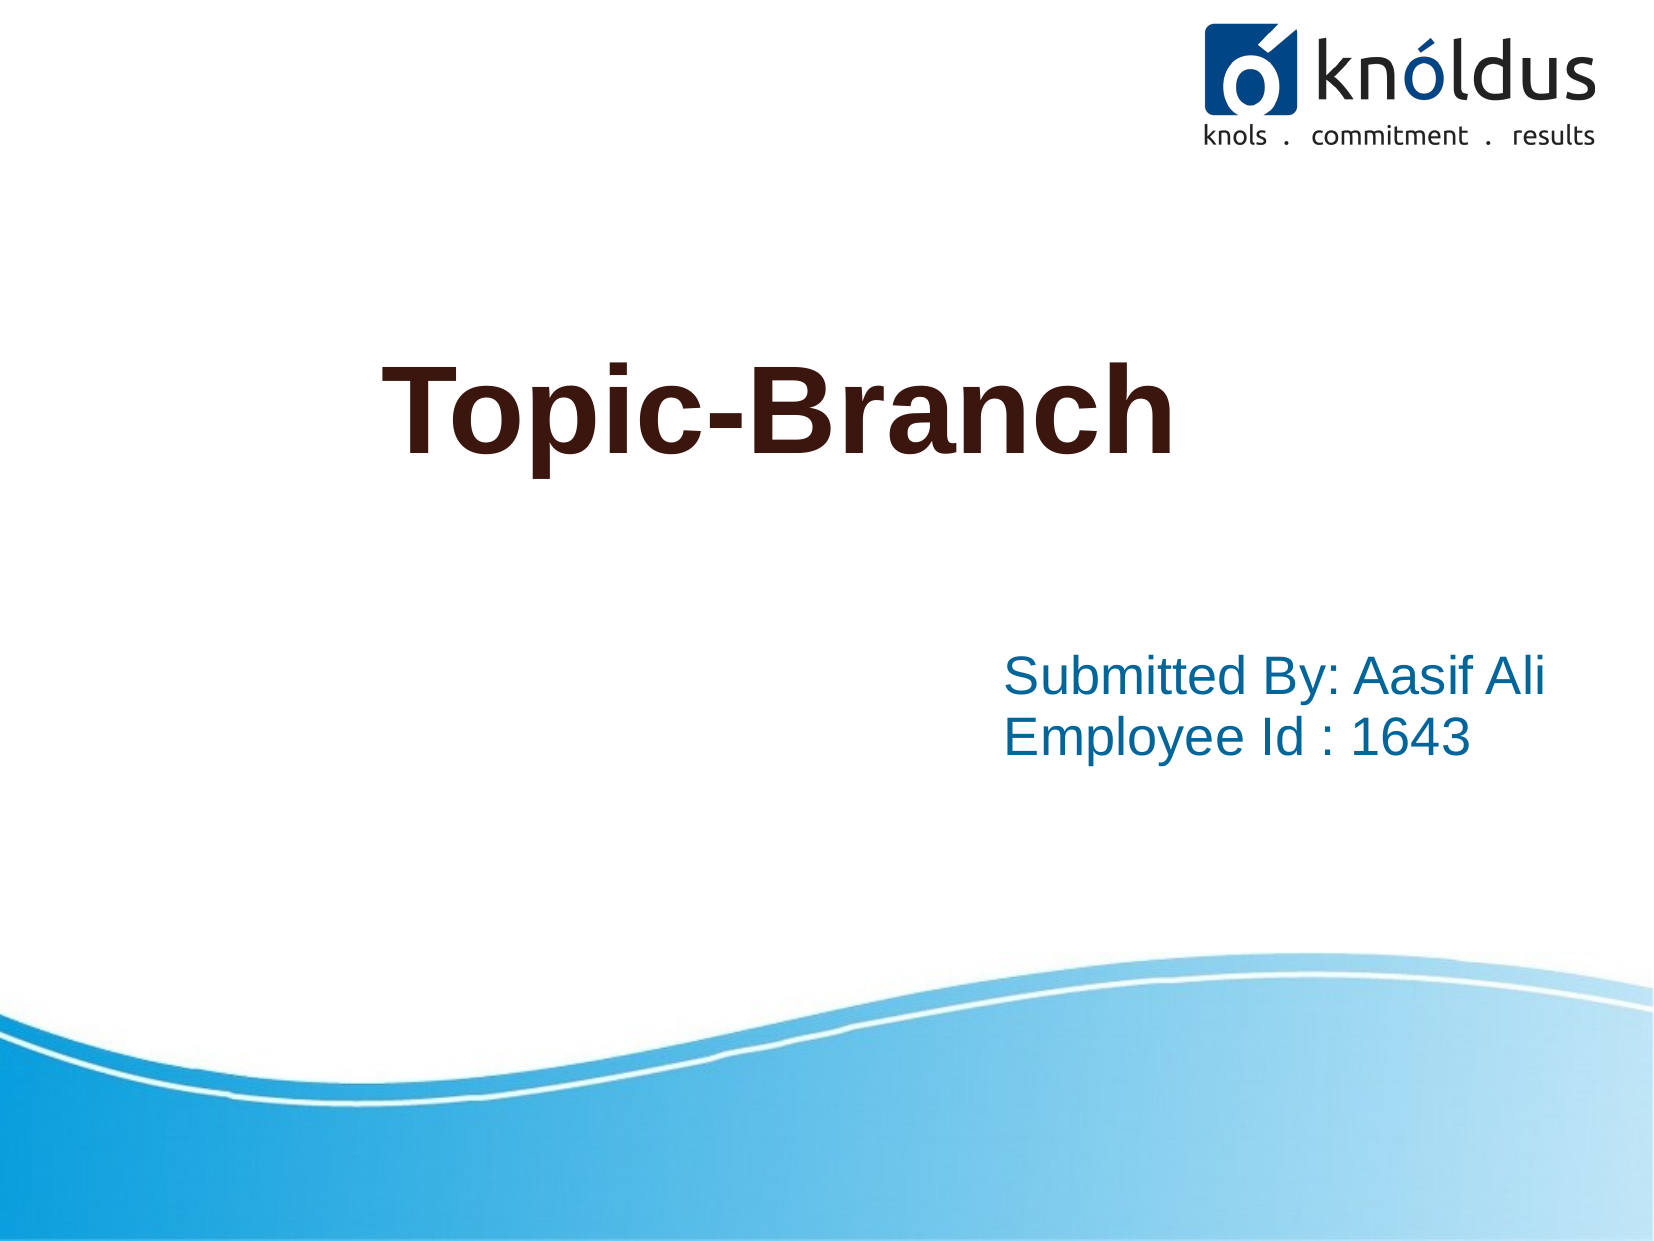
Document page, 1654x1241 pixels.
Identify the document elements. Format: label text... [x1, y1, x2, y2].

title Submitted By: Aasif Ali Employee Id : 1643 [1003, 602, 1560, 810]
picture [0, 952, 1654, 1241]
title Topic-Branch [35, 307, 1524, 515]
picture [1204, 23, 1595, 145]
